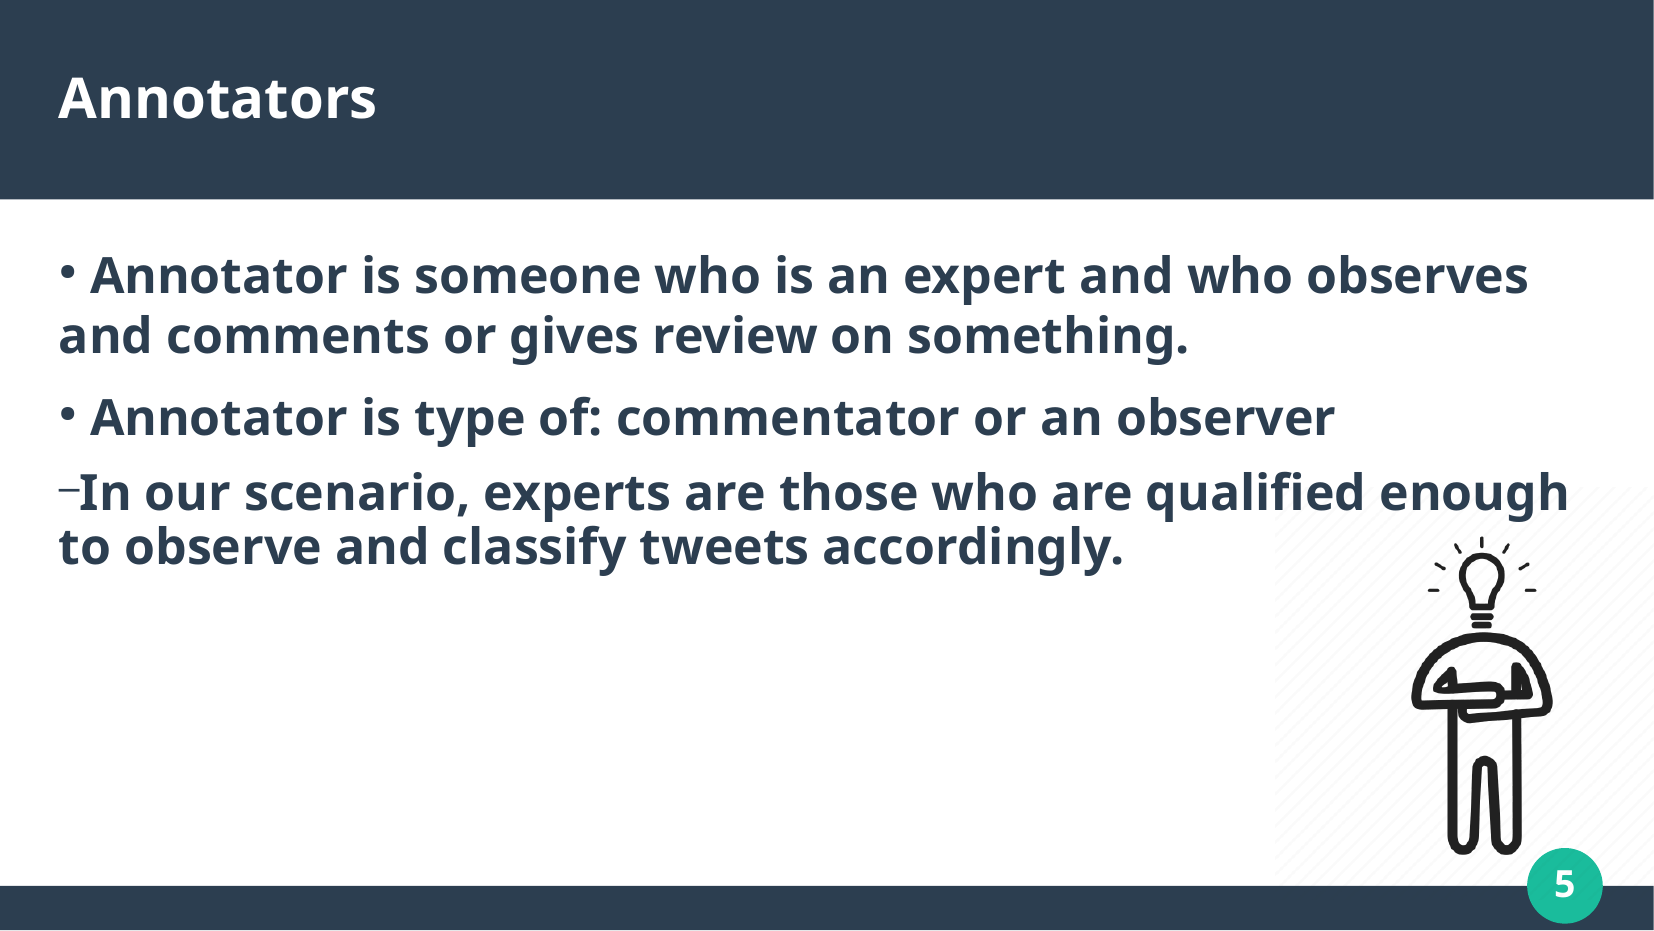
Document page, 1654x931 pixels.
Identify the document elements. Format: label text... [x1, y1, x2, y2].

list Annotator is someone who is an expert and who observes and comments or gives review on something. Annotator is type of: commentator or an observer In our scenario, experts are those who are qualified enough to observe and classify tweets accordingly. [59, 243, 1595, 864]
title Annotators [59, 37, 1595, 155]
picture [1275, 487, 1654, 901]
